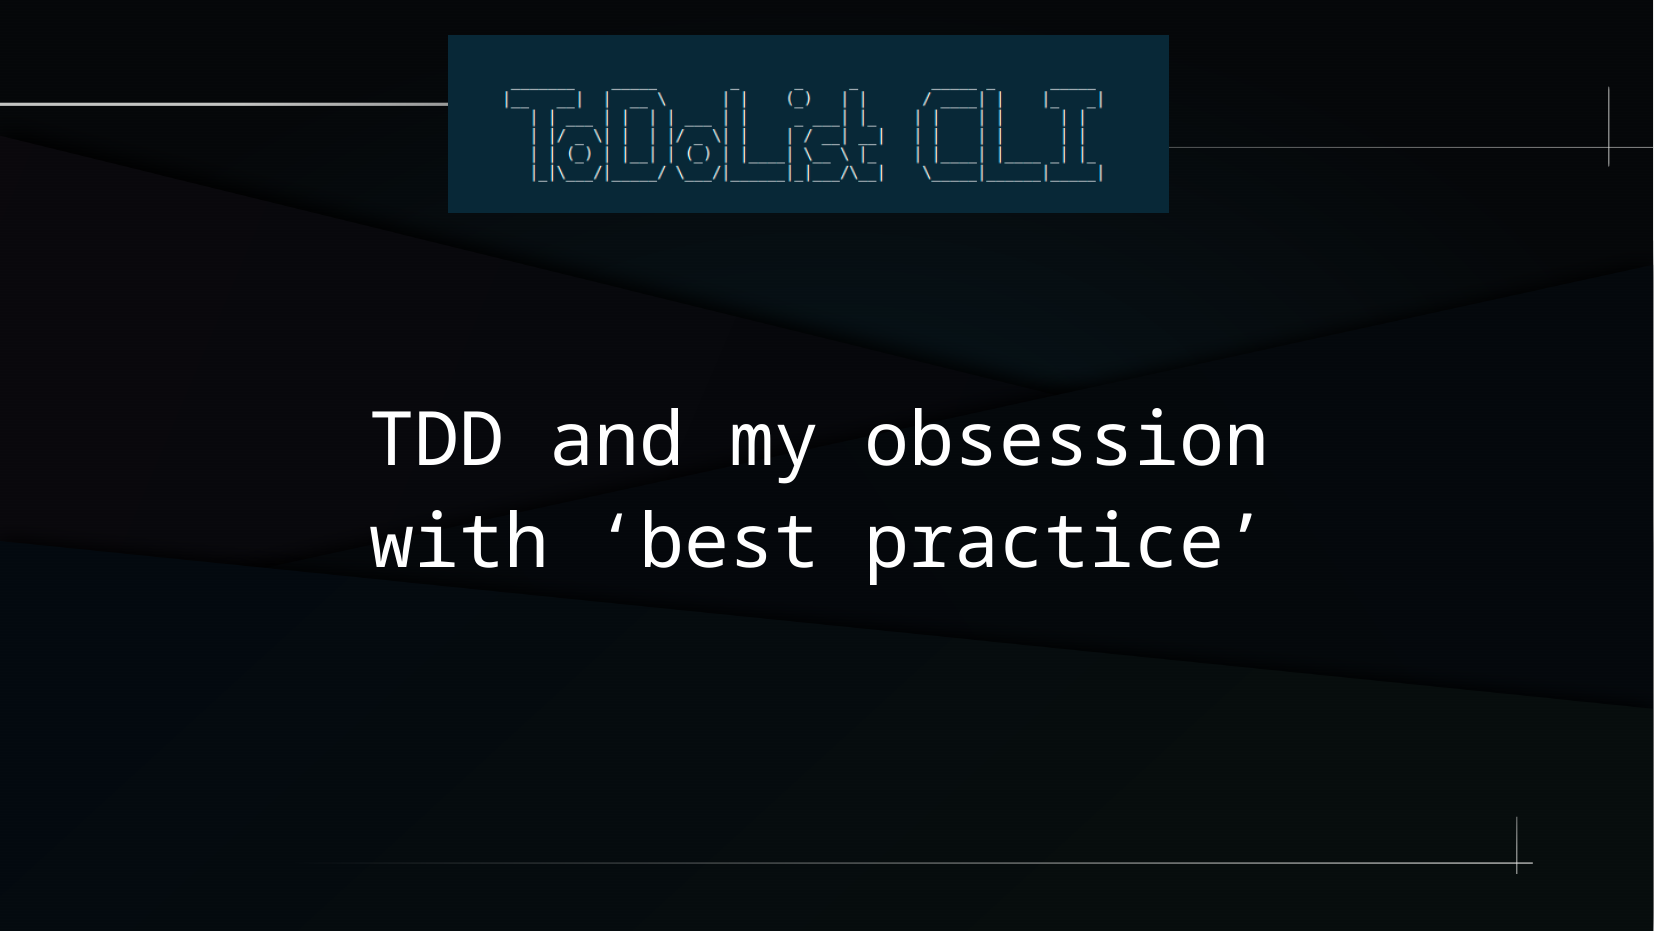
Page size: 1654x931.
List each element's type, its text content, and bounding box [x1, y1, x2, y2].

text_box TDD and my obsession with ‘best practice’ [354, 377, 1288, 567]
picture [0, 0, 1654, 931]
